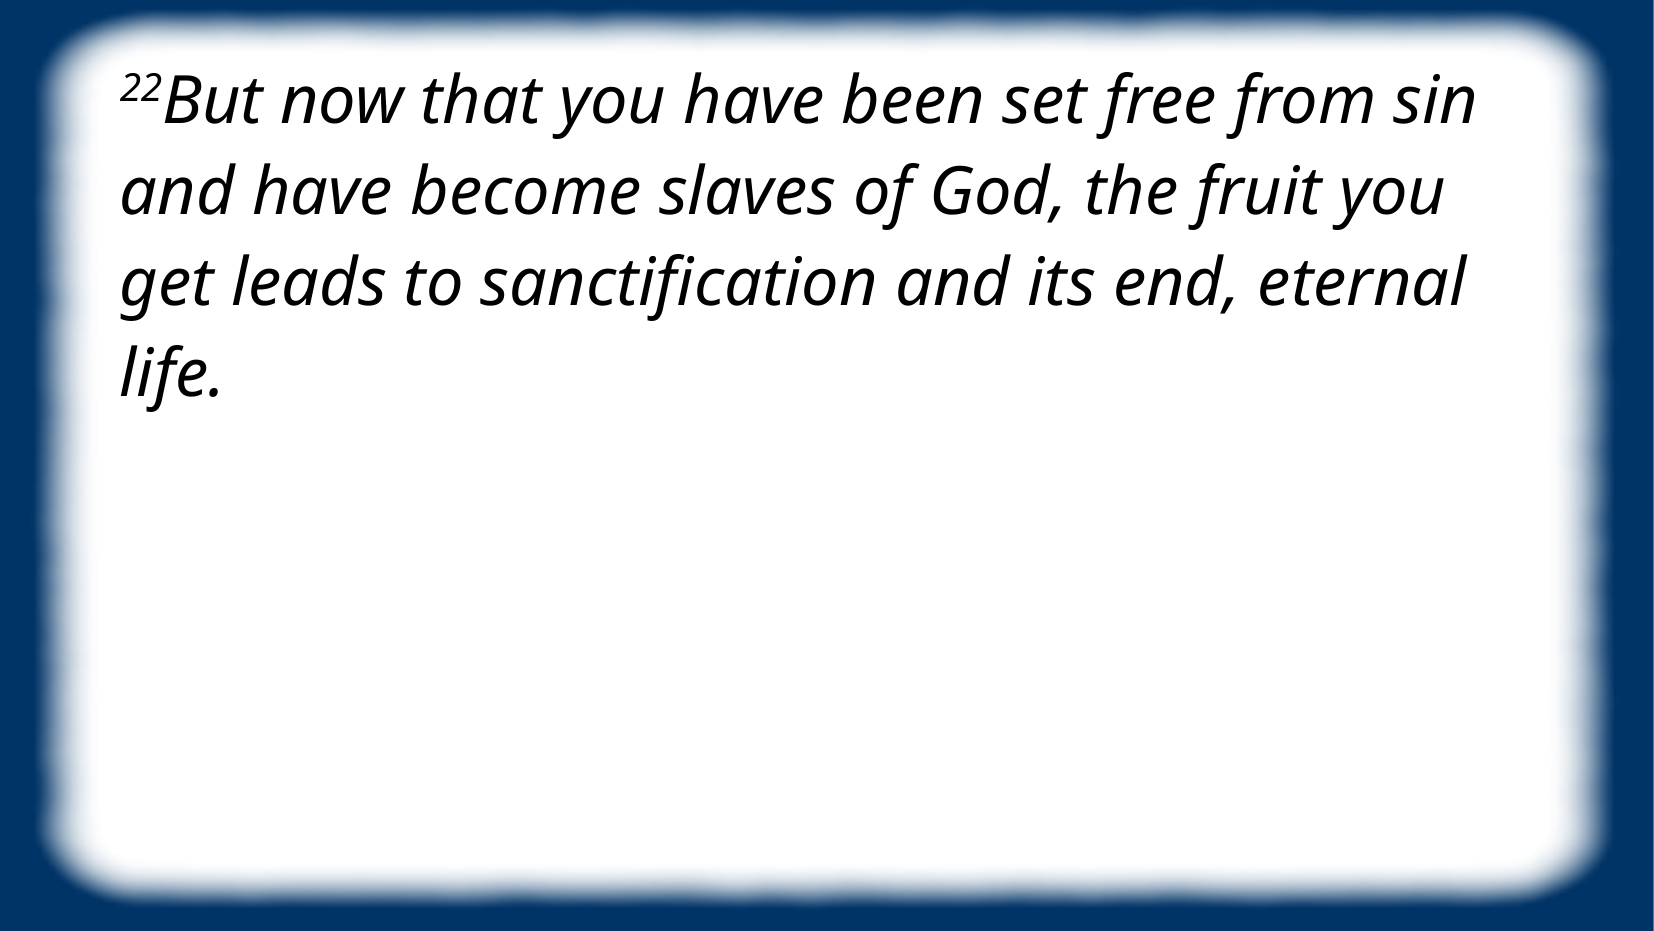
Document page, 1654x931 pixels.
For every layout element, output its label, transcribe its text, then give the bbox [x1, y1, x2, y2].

picture [0, 0, 1654, 931]
text_box 22But now that you have been set free from sin and have become slaves of God, the fruit you get leads to sanctification and its end, eternal life. [105, 45, 1546, 415]
